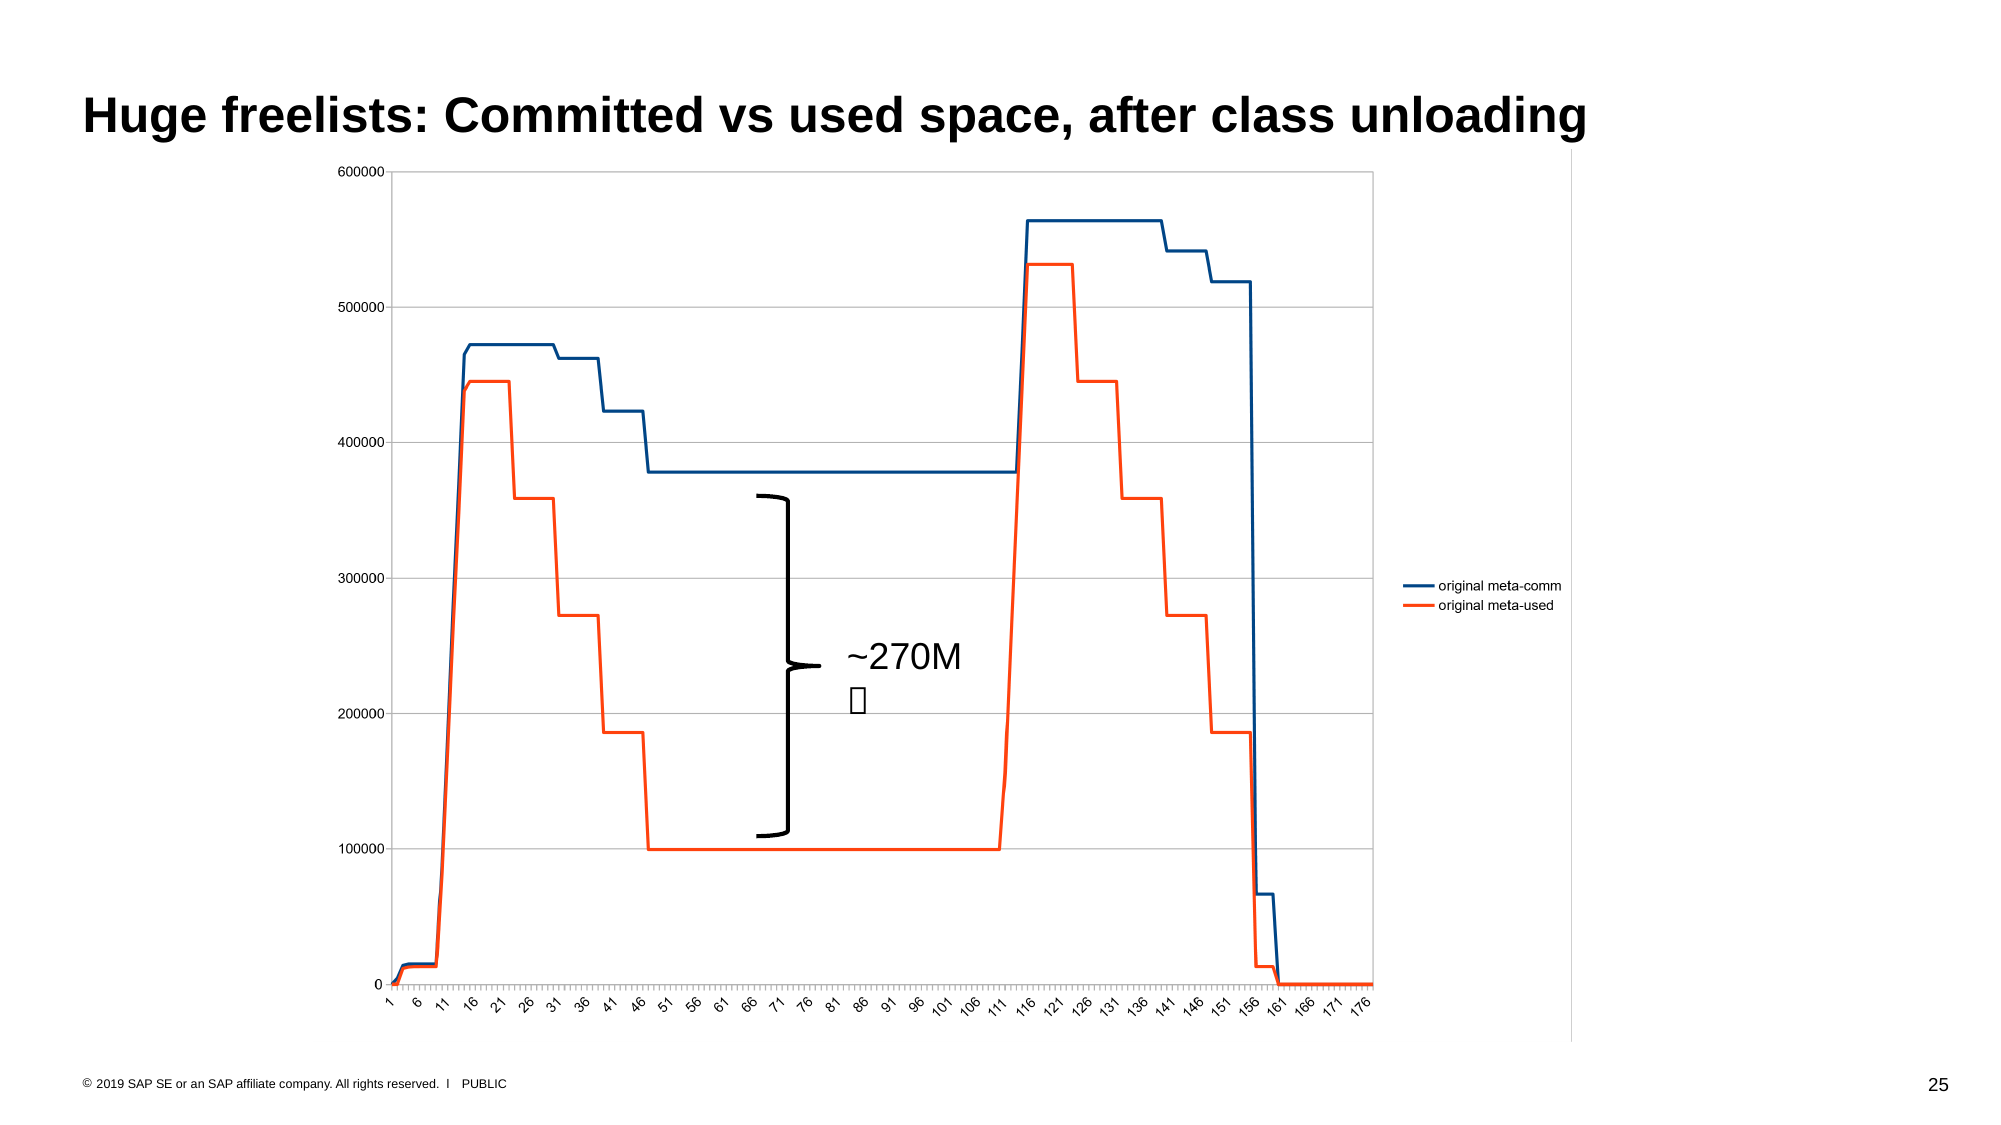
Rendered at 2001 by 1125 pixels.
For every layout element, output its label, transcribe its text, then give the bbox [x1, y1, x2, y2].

title Huge freelists: Committed vs used space, after class unloading [82, 82, 1918, 144]
picture [312, 149, 1572, 1043]
text_box ~270M  [846, 631, 989, 722]
